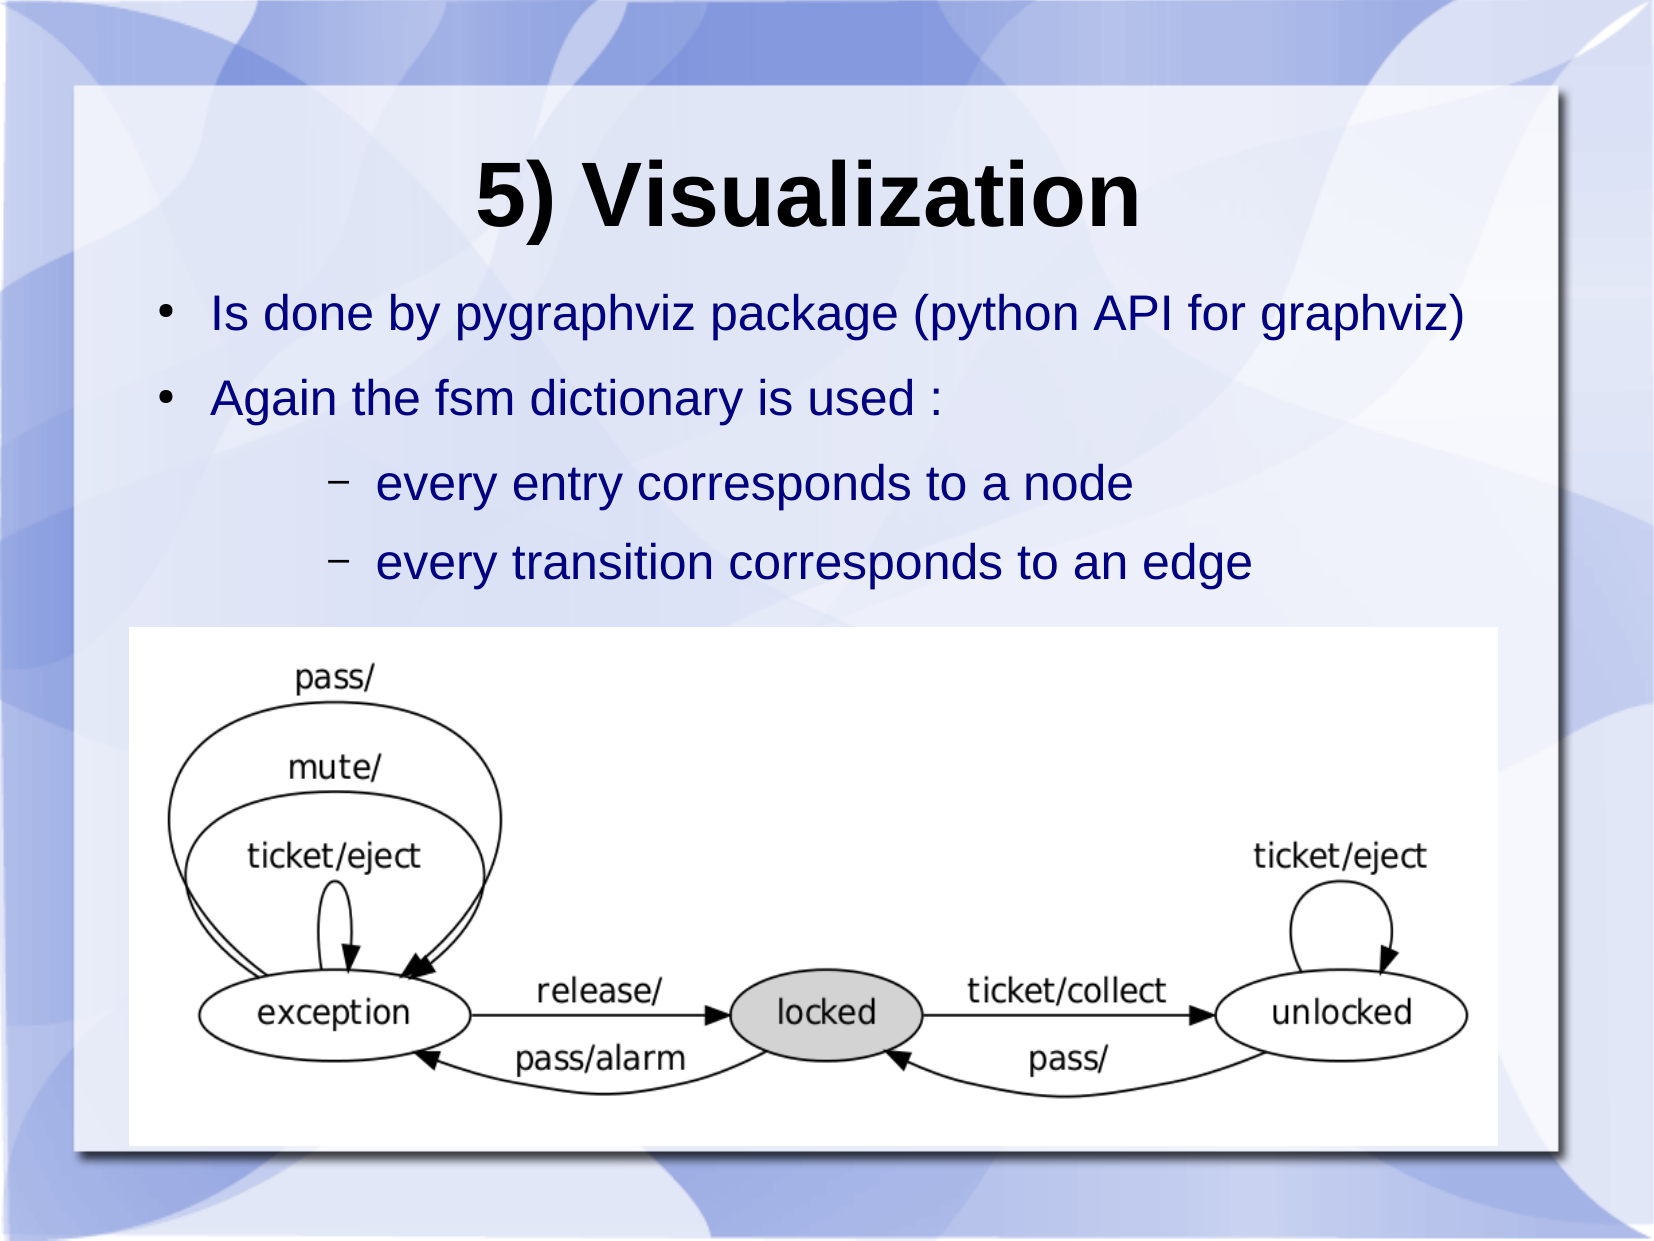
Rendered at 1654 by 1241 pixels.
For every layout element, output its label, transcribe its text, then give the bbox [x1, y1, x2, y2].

picture [0, 0, 1654, 1241]
title 5) Visualization [82, 90, 1536, 298]
list Is done by pygraphviz package (python API for graphviz) Again the fsm dictionary is used : every entry corresponds to a node every transition corresponds to an edge [139, 284, 1498, 627]
